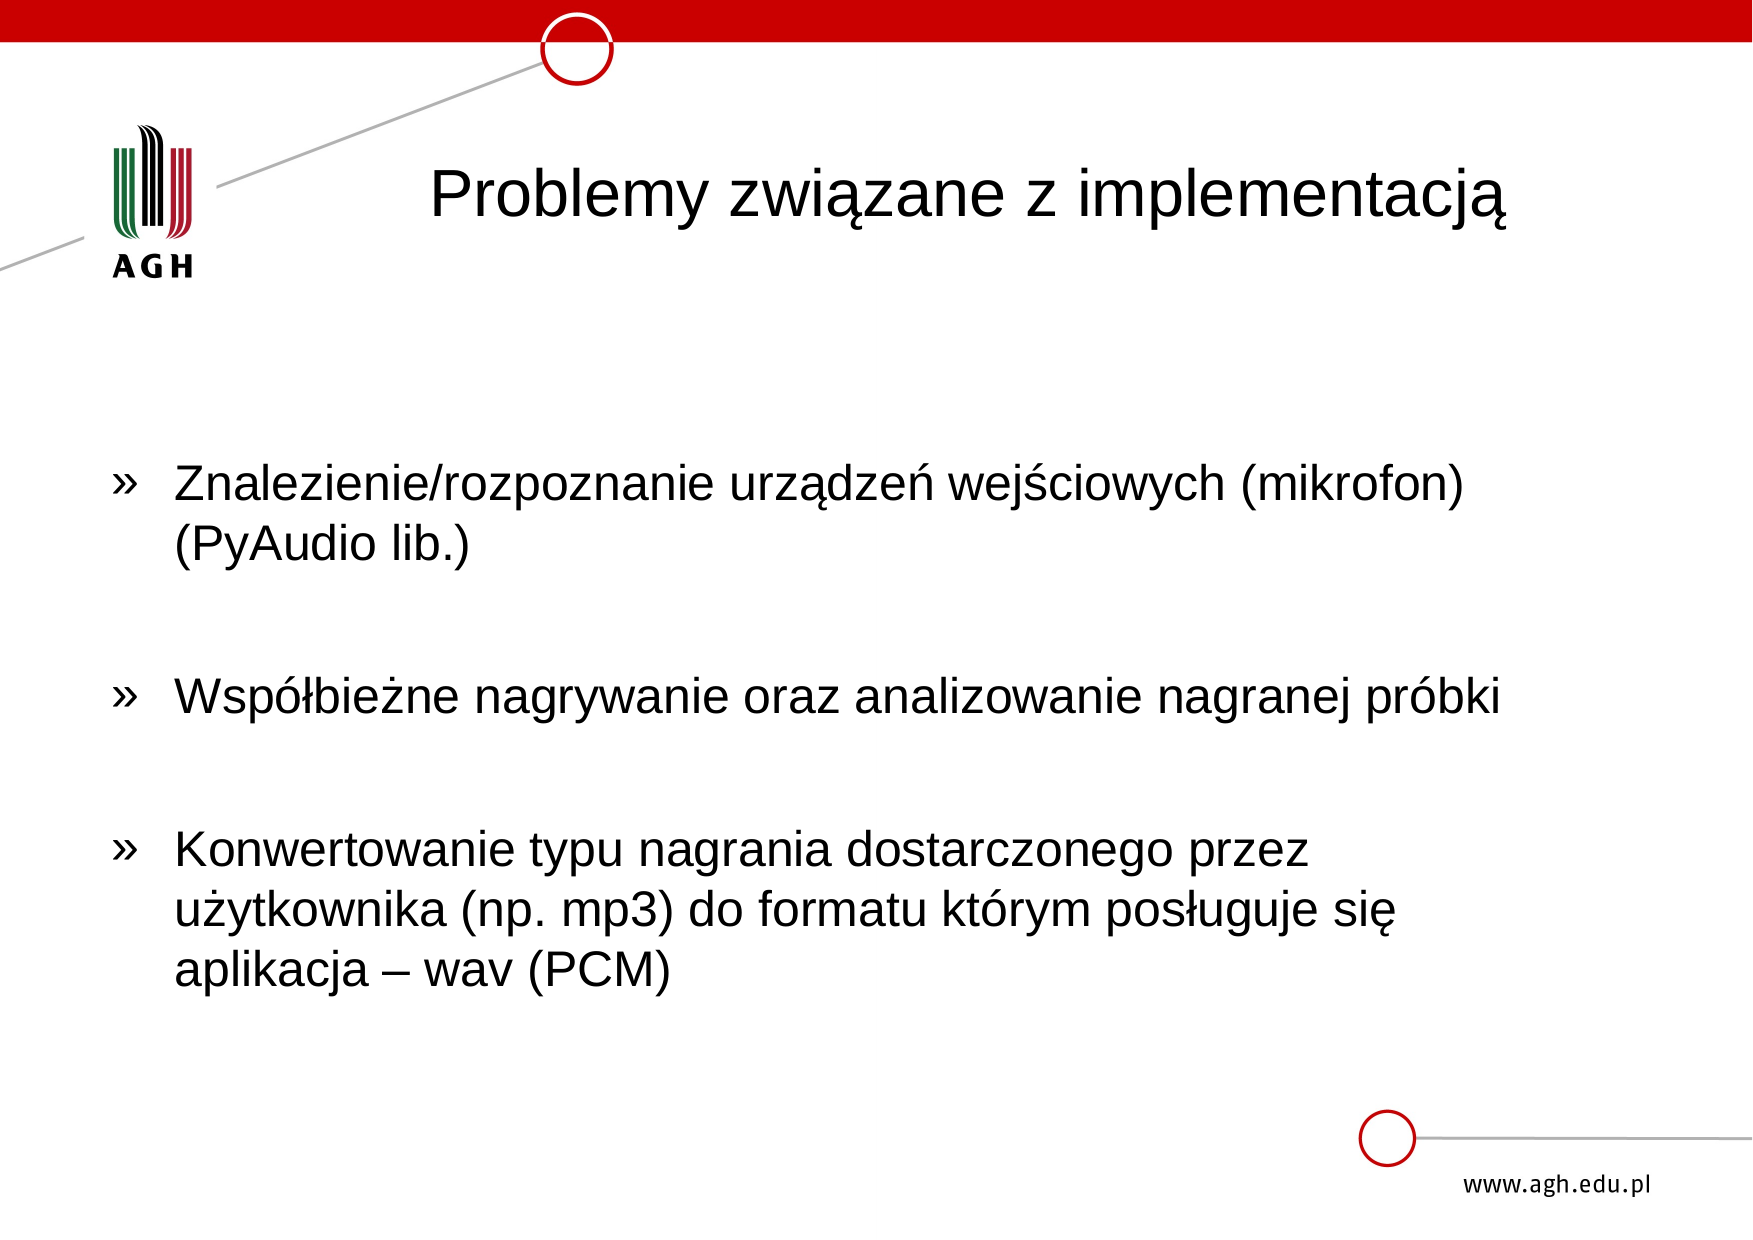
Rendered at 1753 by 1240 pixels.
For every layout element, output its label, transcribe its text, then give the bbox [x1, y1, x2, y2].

title Problemy związane z implementacją [212, 141, 1724, 382]
picture [0, 0, 1753, 1240]
list Znalezienie/rozpoznanie urządzeń wejściowych (mikrofon) (PyAudio lib.) Współbieżne nagrywanie oraz analizowanie nagranej próbki Konwertowanie typu nagrania dostarczonego przez użytkownika (np. mp3) do formatu którym posługuje się aplikacja – wav (PCM) [96, 289, 1608, 1076]
